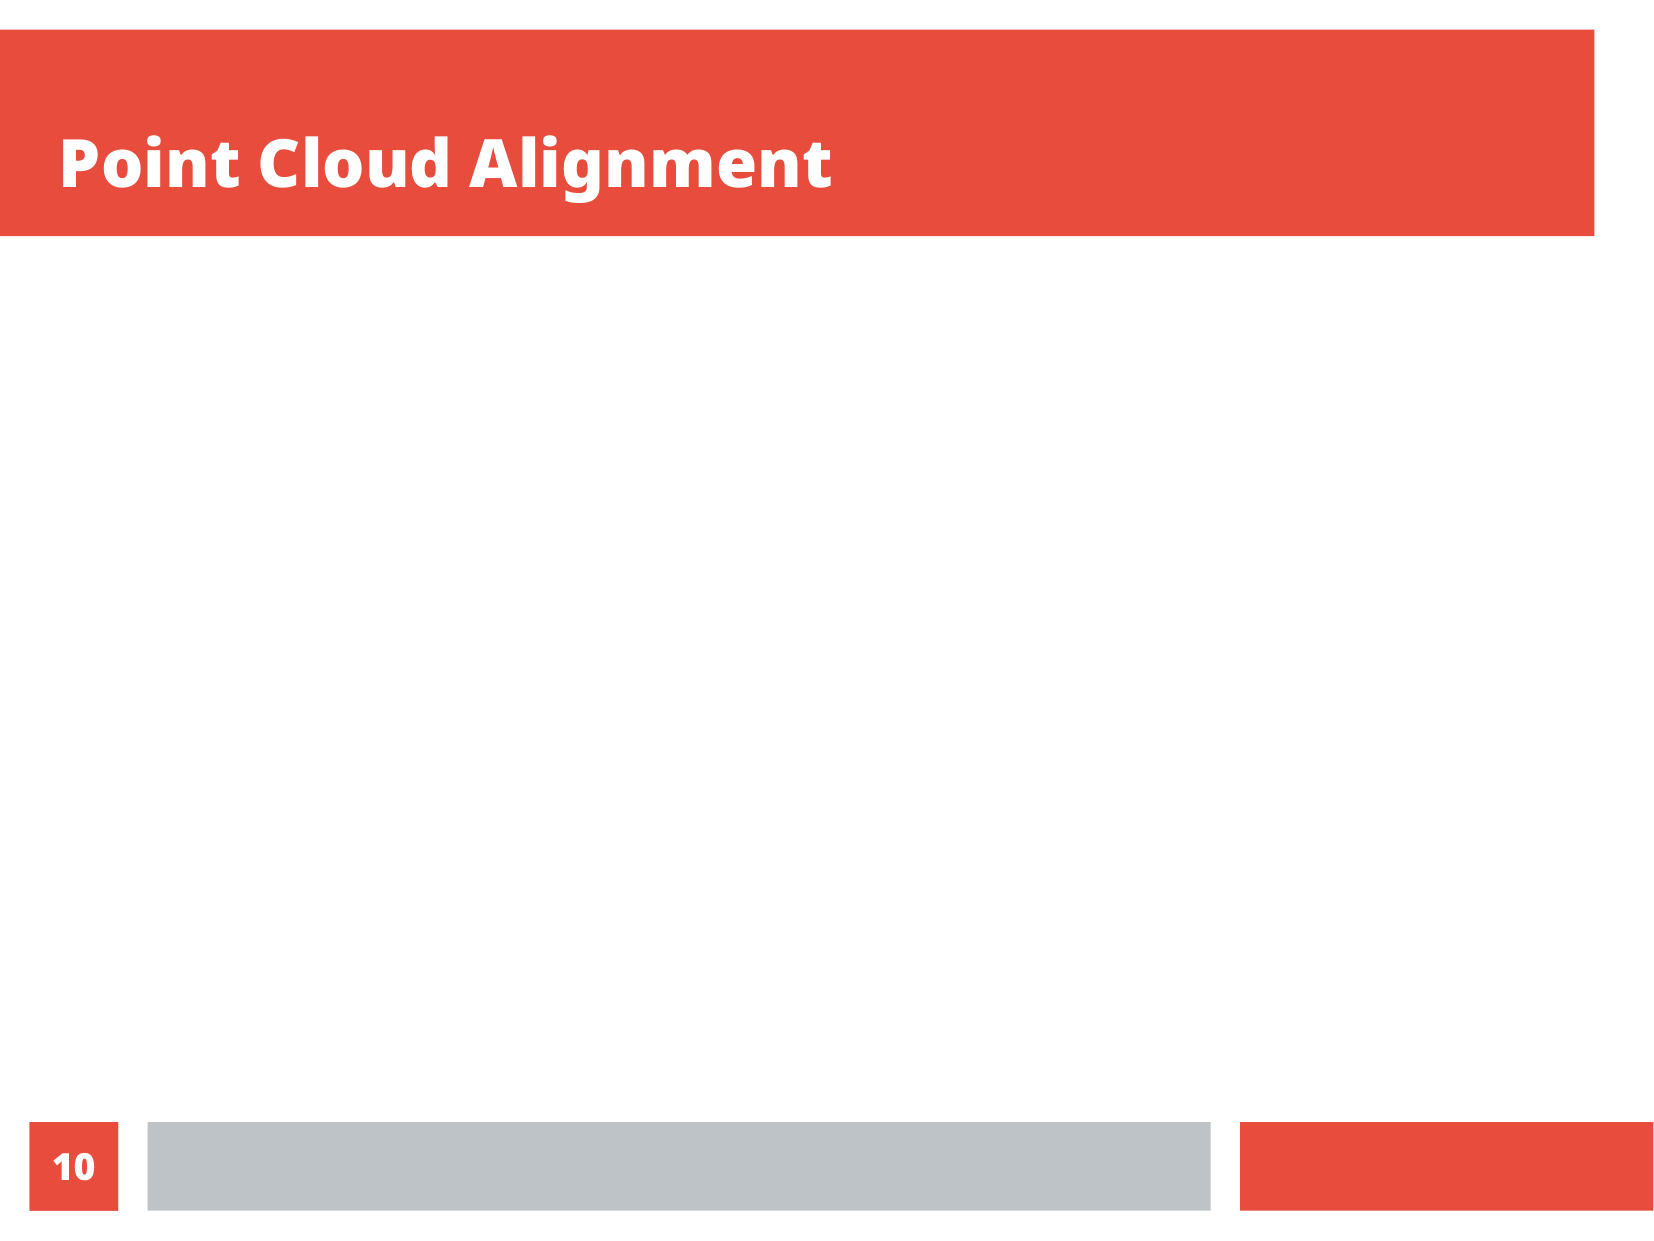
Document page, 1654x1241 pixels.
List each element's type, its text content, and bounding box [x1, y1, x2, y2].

title Point Cloud Alignment [59, 59, 1595, 207]
